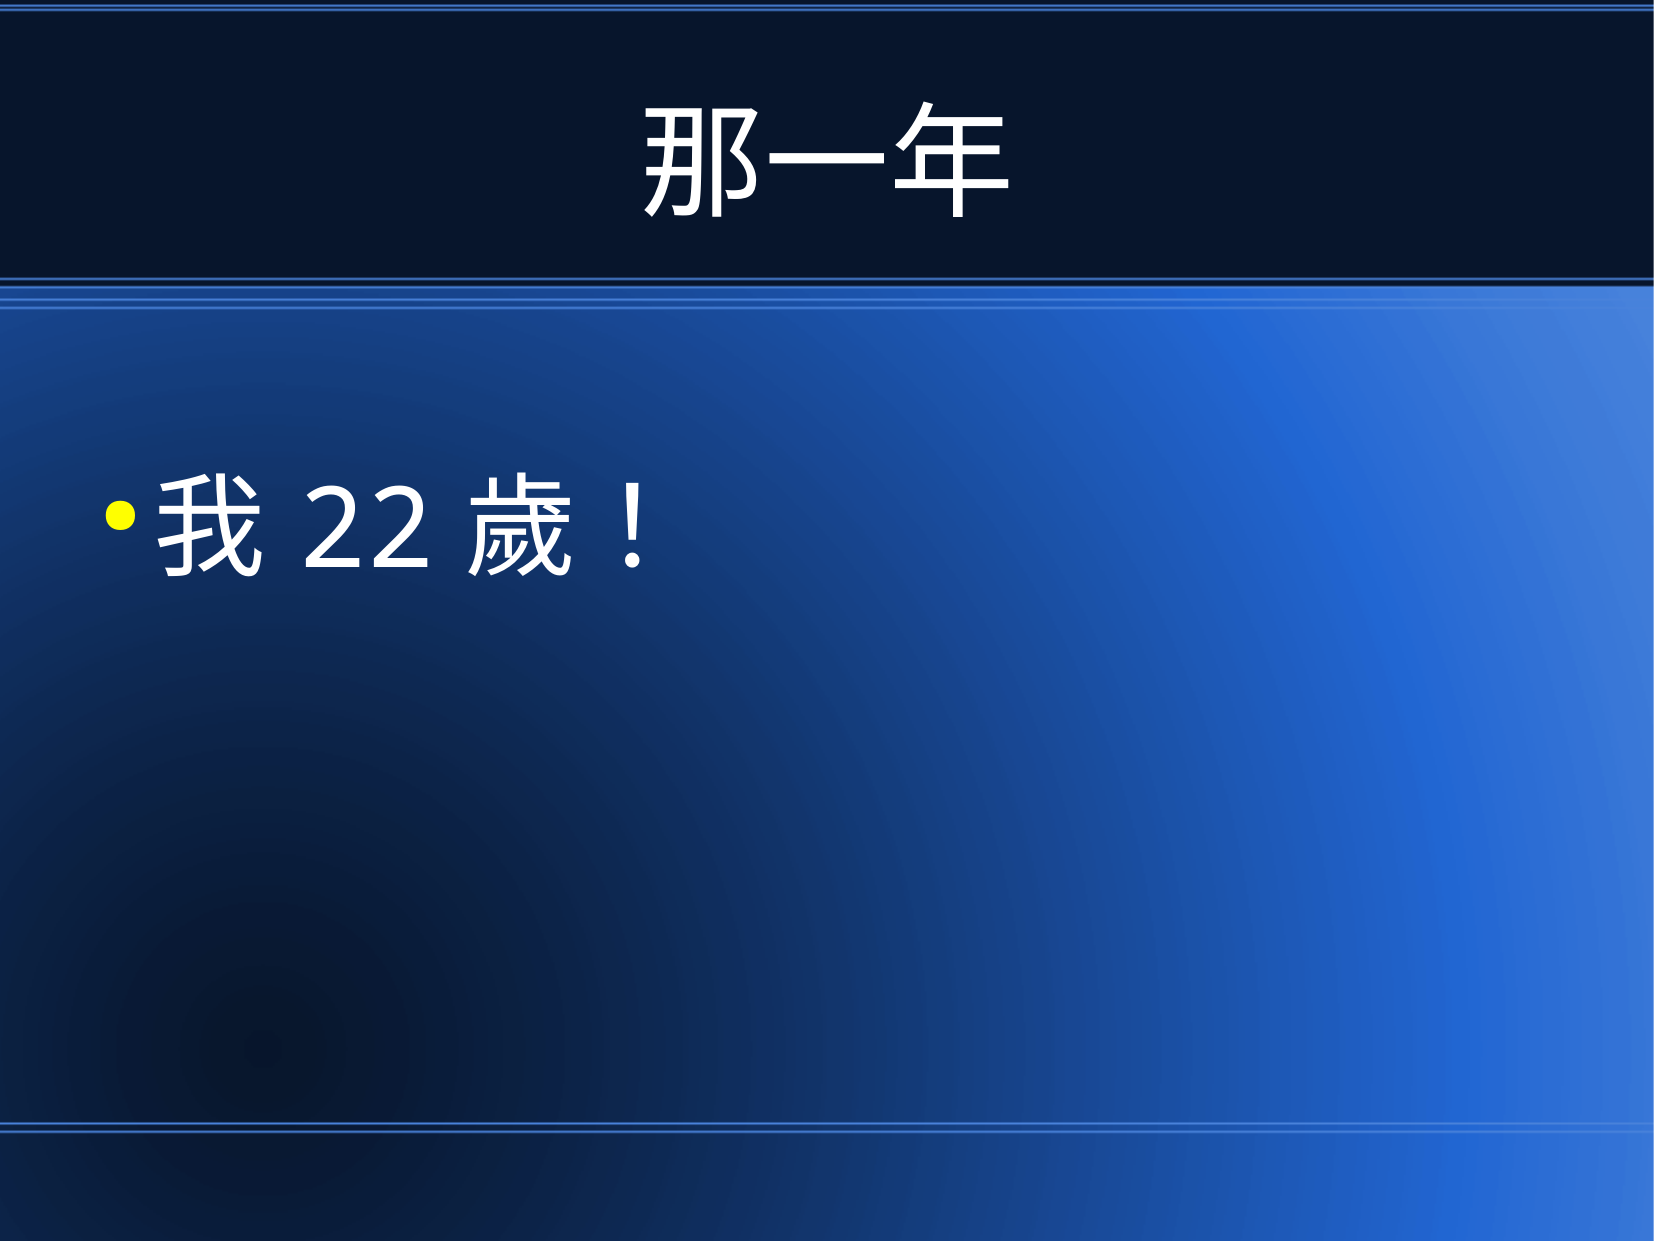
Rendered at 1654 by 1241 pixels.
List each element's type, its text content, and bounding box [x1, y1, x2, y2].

title 那一年 [82, 49, 1571, 257]
picture [0, 0, 1654, 1241]
list 我22歲！ [82, 355, 1571, 1241]
